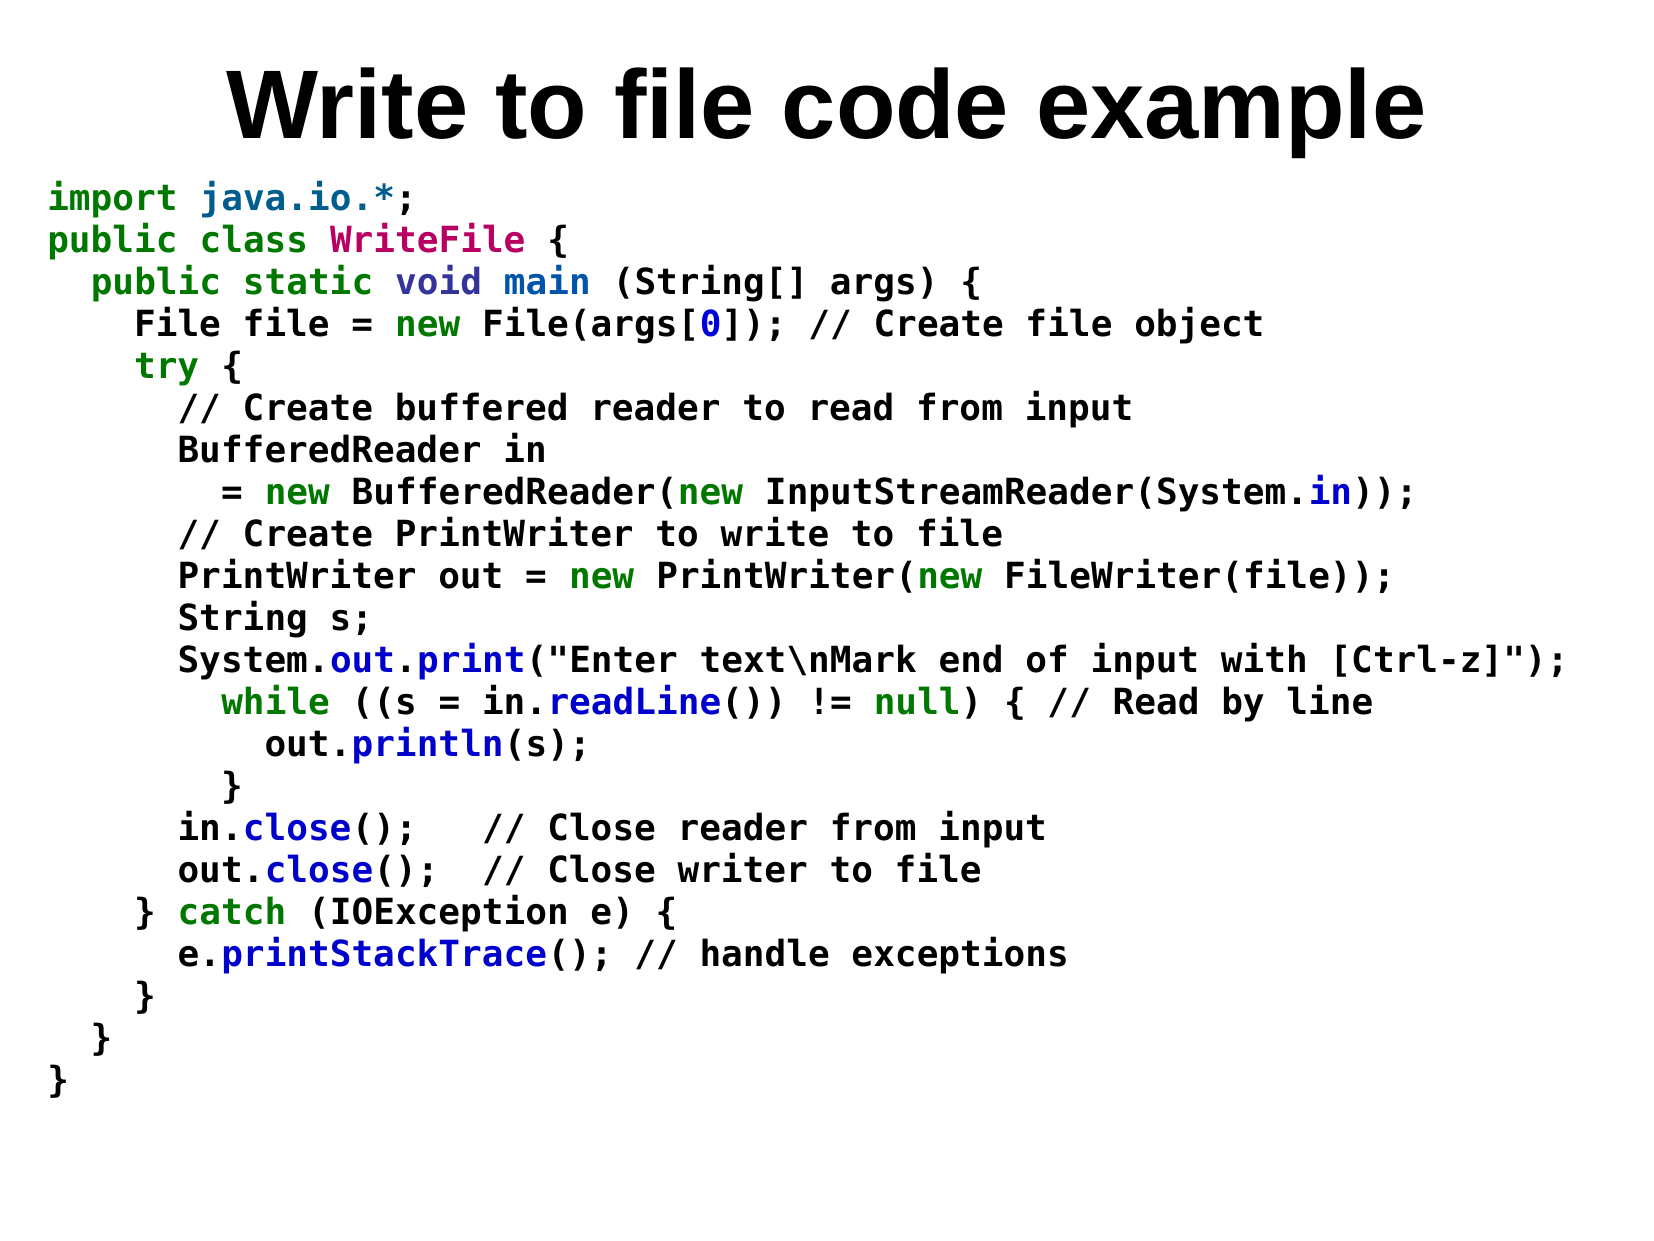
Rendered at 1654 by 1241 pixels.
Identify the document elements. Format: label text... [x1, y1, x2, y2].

title Write to file code example [82, 31, 1571, 177]
list import java.io.*; public class WriteFile { public static void main (String[] args) { File file = new File(args[0]); // Create file object try { // Create buffered reader to read from input BufferedReader in = new BufferedReader(new InputStreamReader(System.in)); // Create PrintWriter to write to file PrintWriter out = new PrintWriter(new FileWriter(file)); String s; System.out.print("Enter text\nMark end of input with [Ctrl-z]"); while ((s = in.readLine()) != null) { // Read by line out.println(s); } in.close(); // Close reader from input out.close(); // Close writer to file } catch (IOException e) { e.printStackTrace(); // handle exceptions } } } [47, 177, 1595, 1193]
